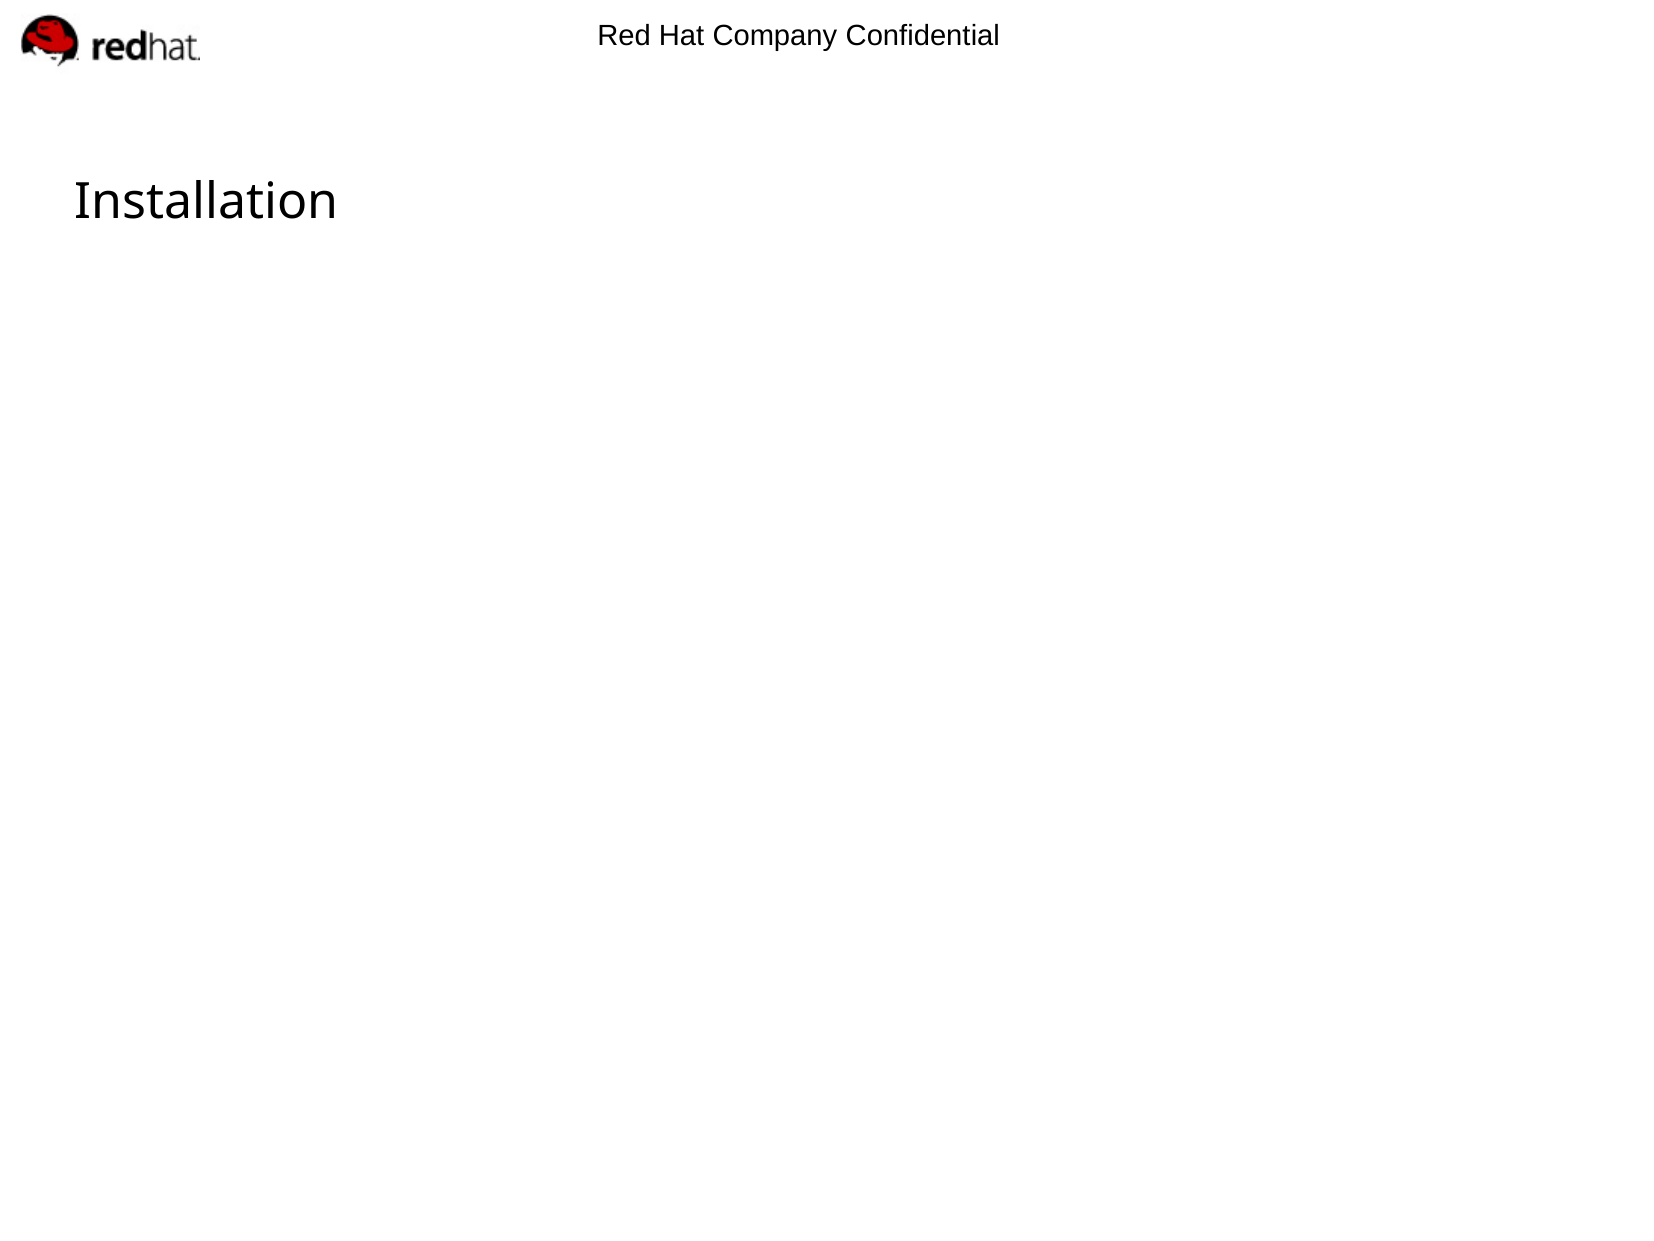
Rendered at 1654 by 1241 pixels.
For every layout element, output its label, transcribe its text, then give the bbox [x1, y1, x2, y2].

title Installation [74, 140, 1506, 259]
picture [20, 13, 200, 74]
